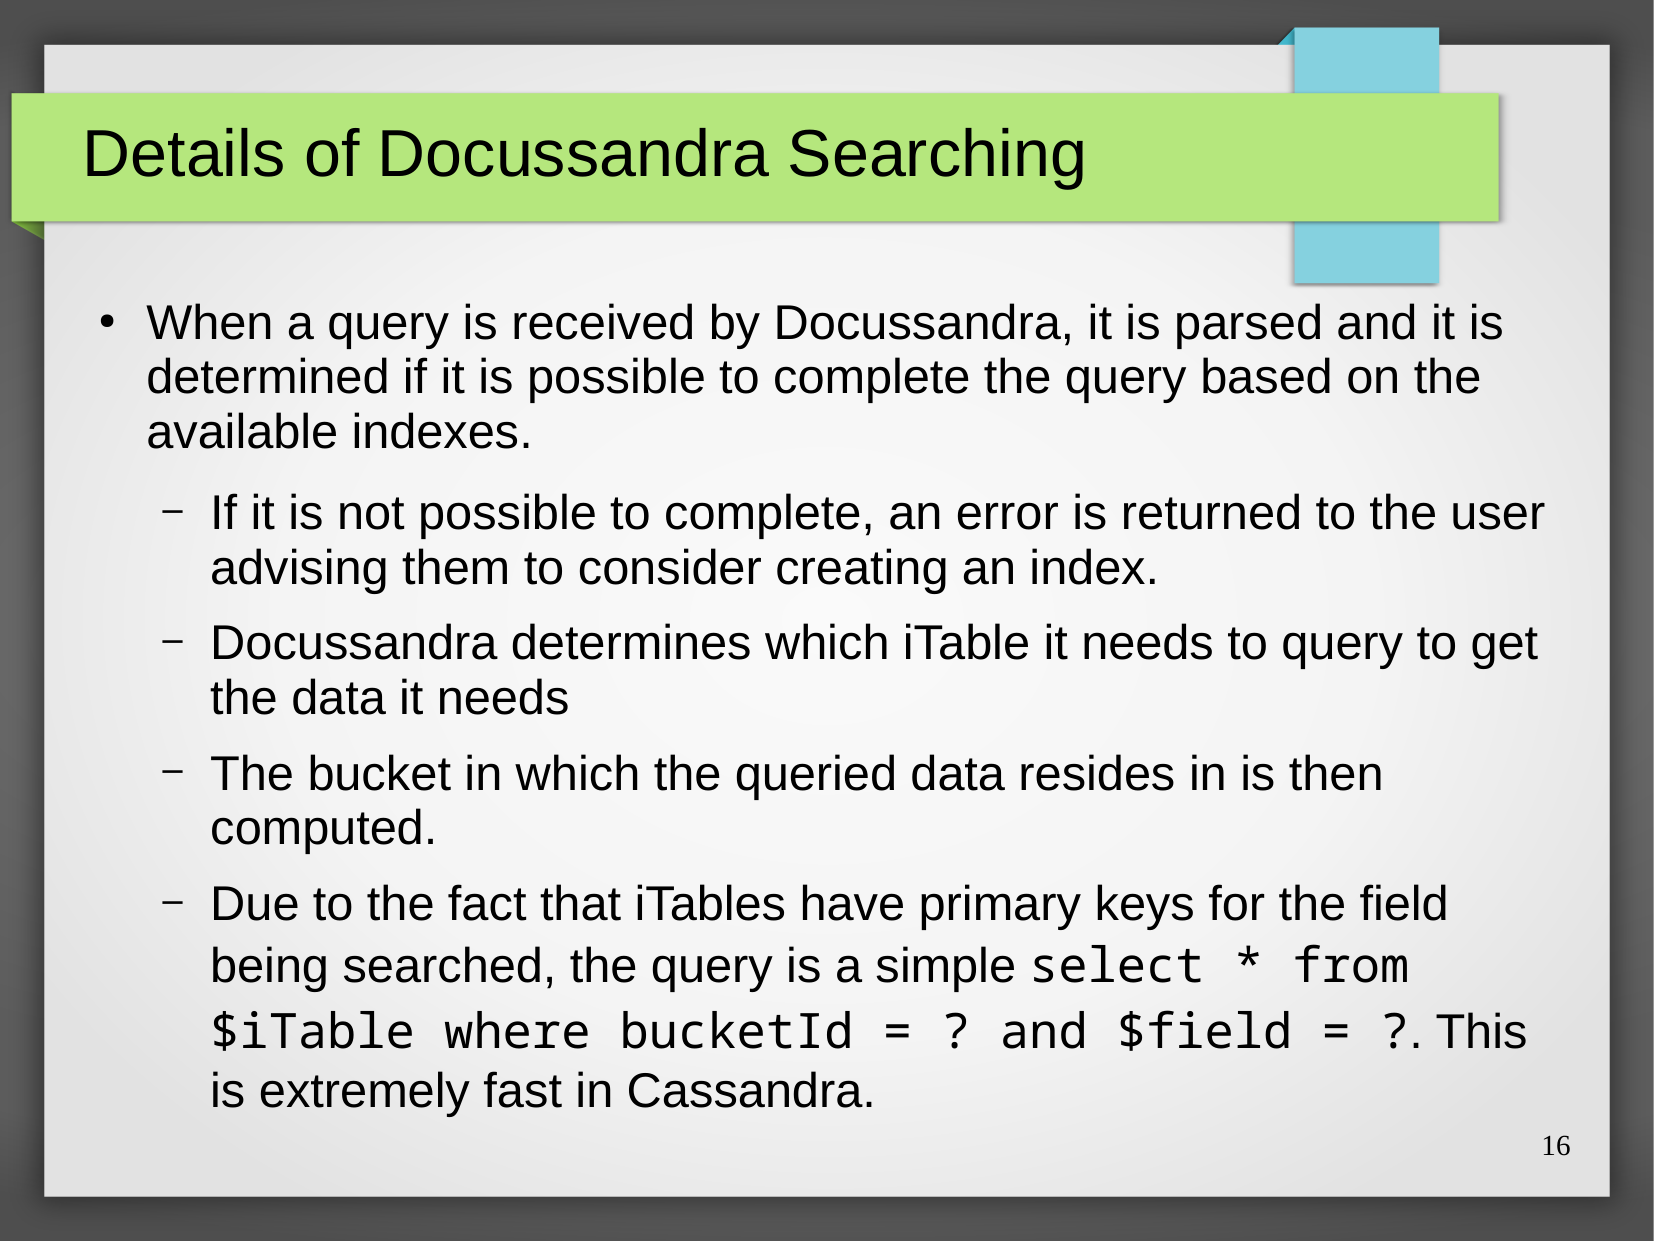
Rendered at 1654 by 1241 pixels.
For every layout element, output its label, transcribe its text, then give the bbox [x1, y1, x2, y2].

title Details of Docussandra Searching [82, 94, 1264, 213]
picture [0, 0, 1654, 1241]
list When a query is received by Docussandra, it is parsed and it is determined if it is possible to complete the query based on the available indexes. If it is not possible to complete, an error is returned to the user advising them to consider creating an index. Docussandra determines which iTable it needs to query to get the data it needs The bucket in which the queried data resides in is then computed. Due to the fact that iTables have primary keys for the field being searched, the query is a simple select * from $iTable where bucketId = ? and $field = ?. This is extremely fast in Cassandra. [82, 295, 1576, 1126]
